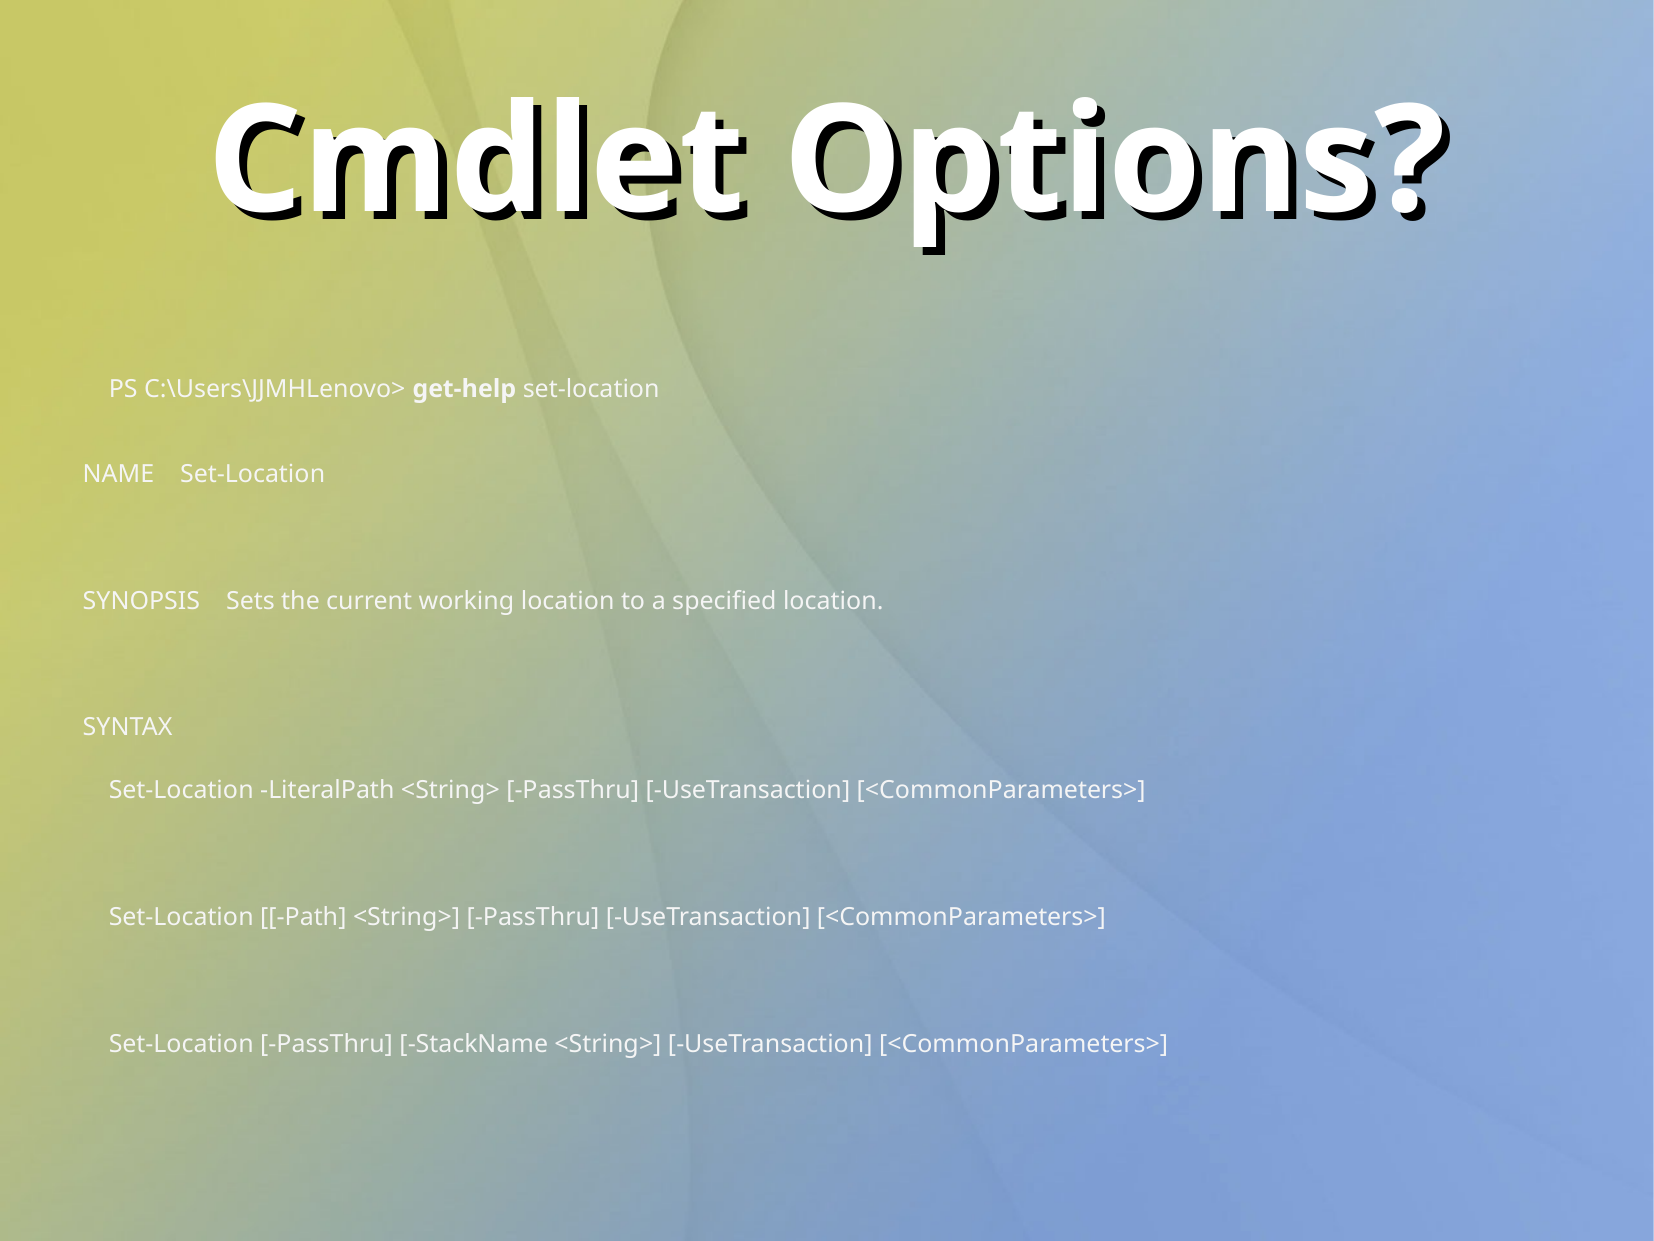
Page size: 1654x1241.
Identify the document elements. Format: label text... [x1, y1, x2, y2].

list PS C:\Users\JJMHLenovo> get-help set-location NAME Set-Location SYNOPSIS Sets the current working location to a specified location. SYNTAX Set-Location -LiteralPath <String> [-PassThru] [-UseTransaction] [<CommonParameters>] Set-Location [[-Path] <String>] [-PassThru] [-UseTransaction] [<CommonParameters>] Set-Location [-PassThru] [-StackName <String>] [-UseTransaction] [<CommonParameters>] [82, 290, 1571, 1010]
title Cmdlet Options? [82, 47, 1571, 259]
picture [0, 0, 1654, 1241]
